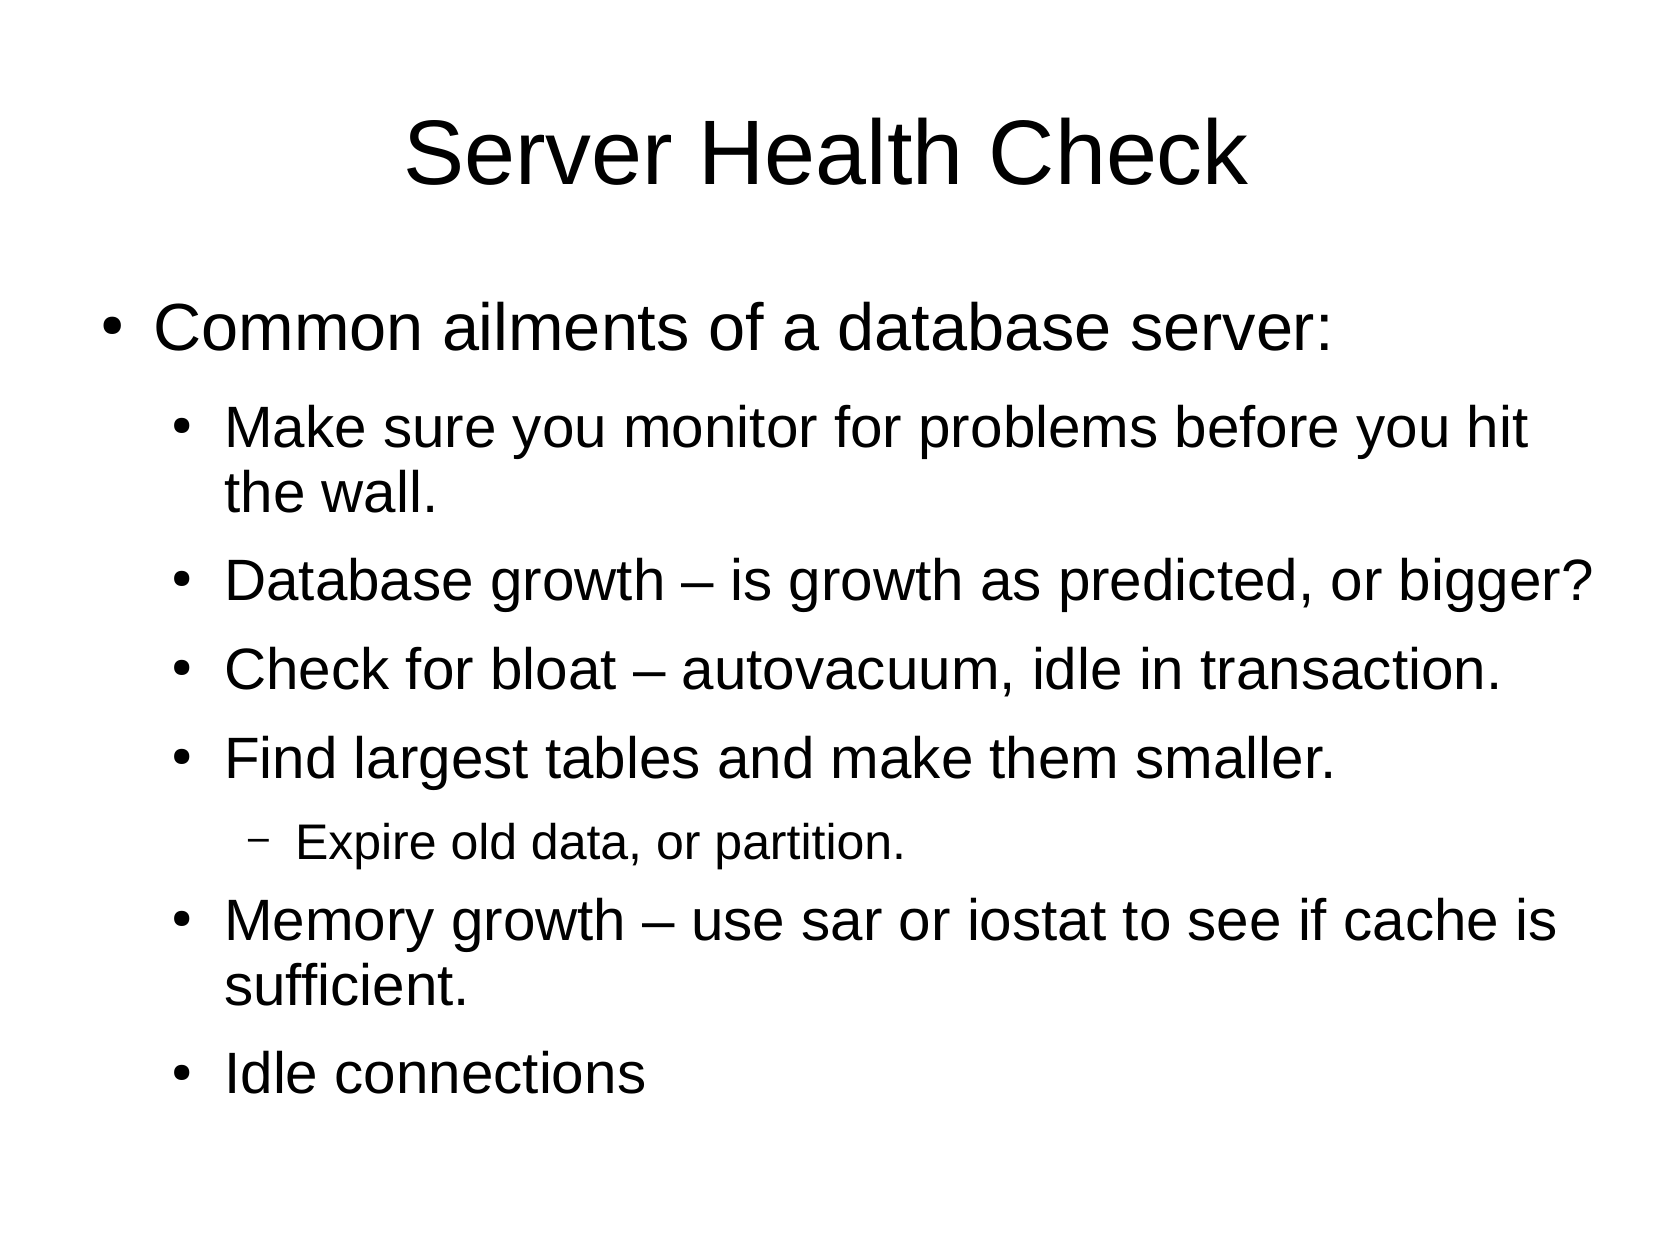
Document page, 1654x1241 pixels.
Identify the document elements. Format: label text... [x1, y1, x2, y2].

list Common ailments of a database server: Make sure you monitor for problems before you hit the wall. Database growth – is growth as predicted, or bigger? Check for bloat – autovacuum, idle in transaction. Find largest tables and make them smaller. Expire old data, or partition. Memory growth – use sar or iostat to see if cache is sufficient. Idle connections [82, 290, 1625, 1109]
title Server Health Check [82, 56, 1571, 250]
